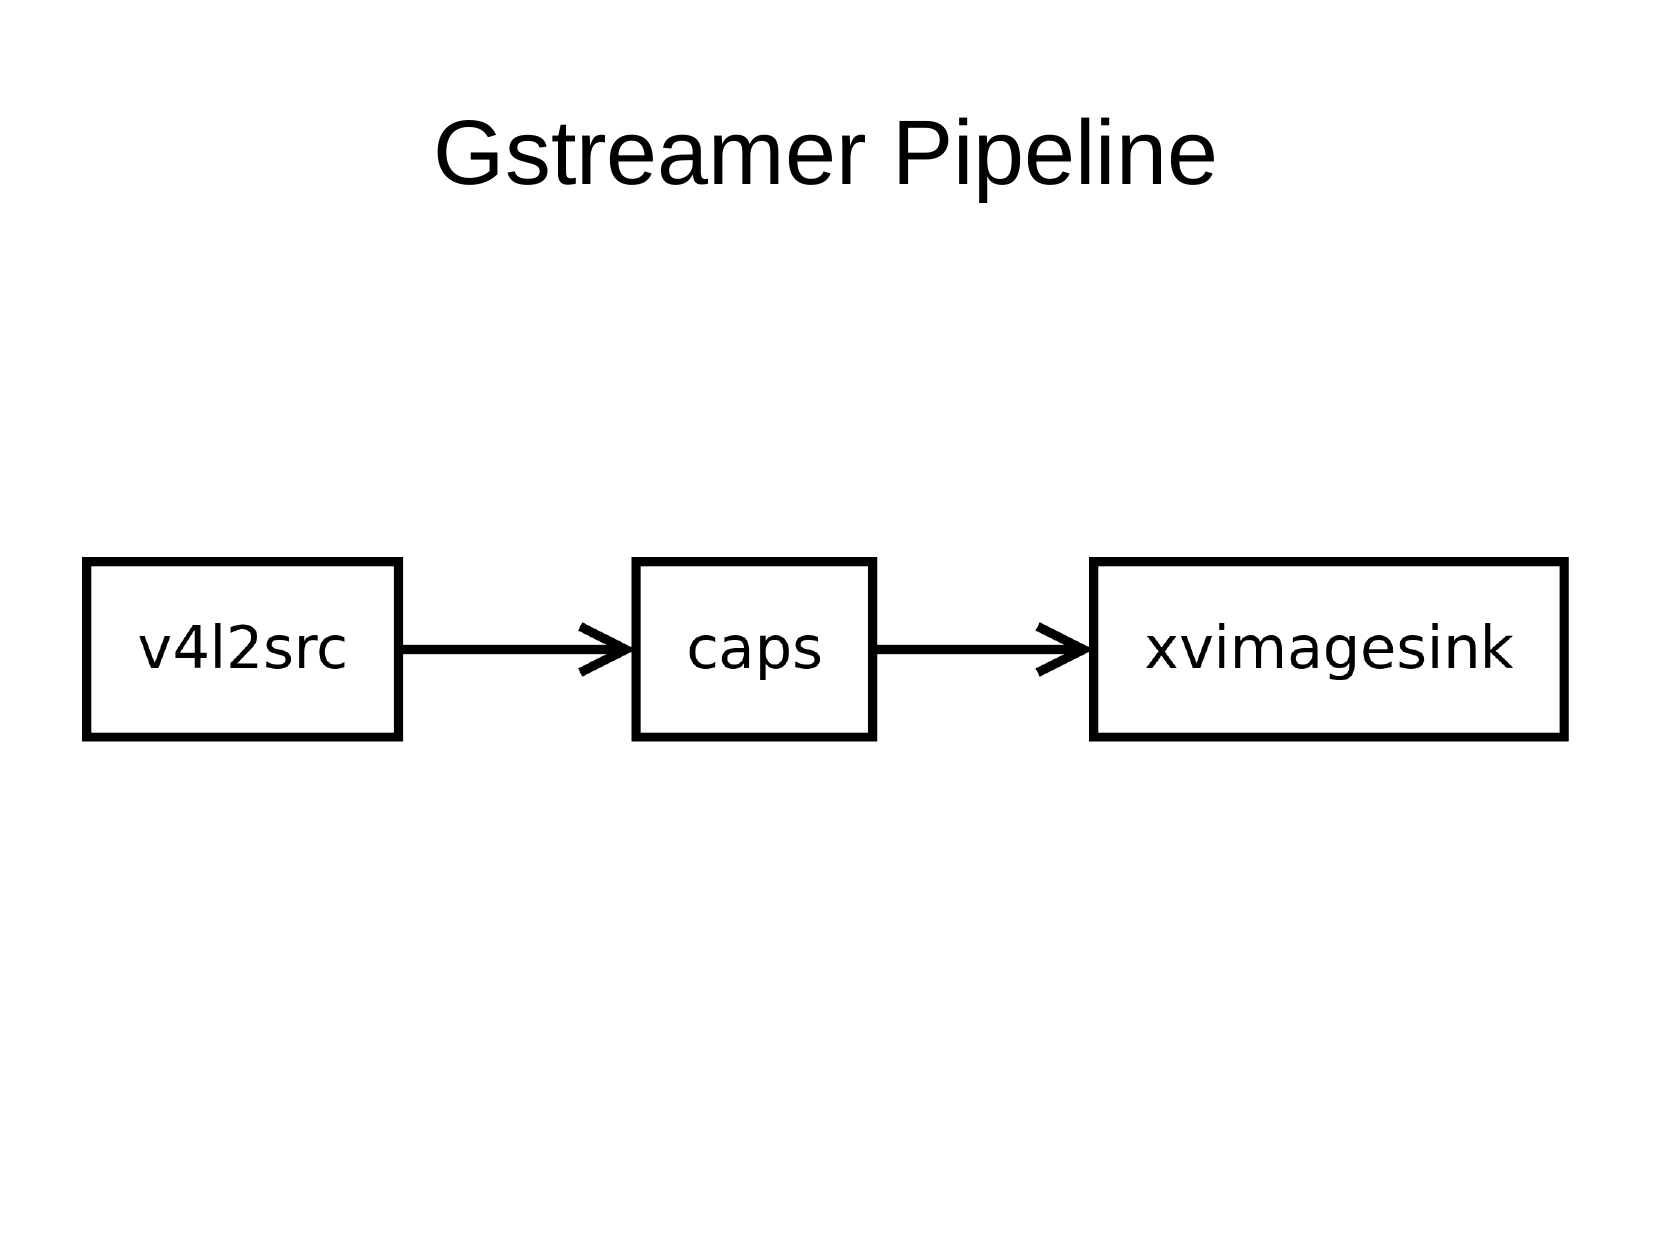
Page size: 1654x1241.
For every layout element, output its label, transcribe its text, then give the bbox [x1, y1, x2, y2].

picture [82, 557, 1571, 742]
title Gstreamer Pipeline [82, 49, 1571, 257]
